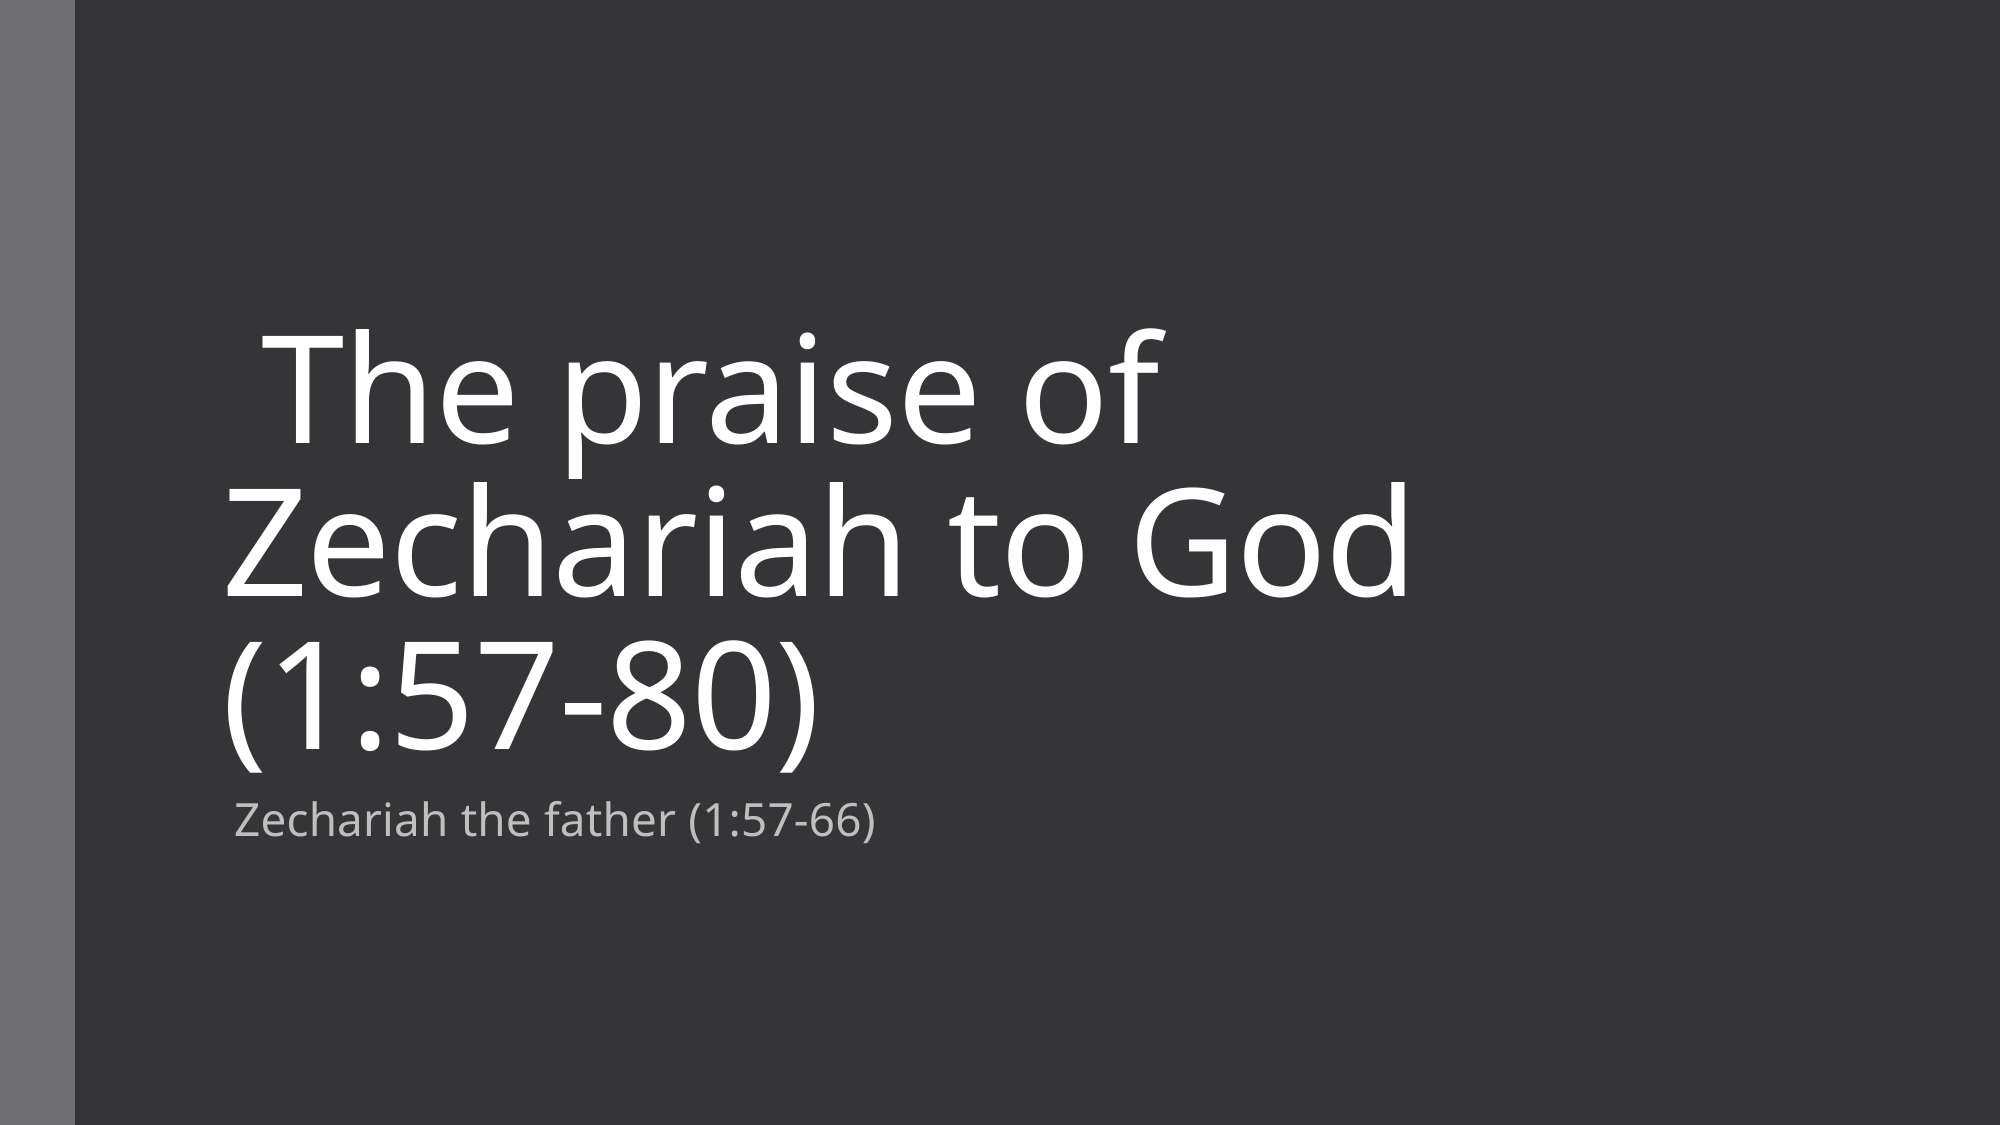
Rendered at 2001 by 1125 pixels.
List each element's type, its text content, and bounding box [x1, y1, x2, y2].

title The praise of Zechariah to God (1:57-80) [206, 124, 1752, 787]
subtitle Zechariah the father (1:57-66) [206, 787, 1752, 1066]
